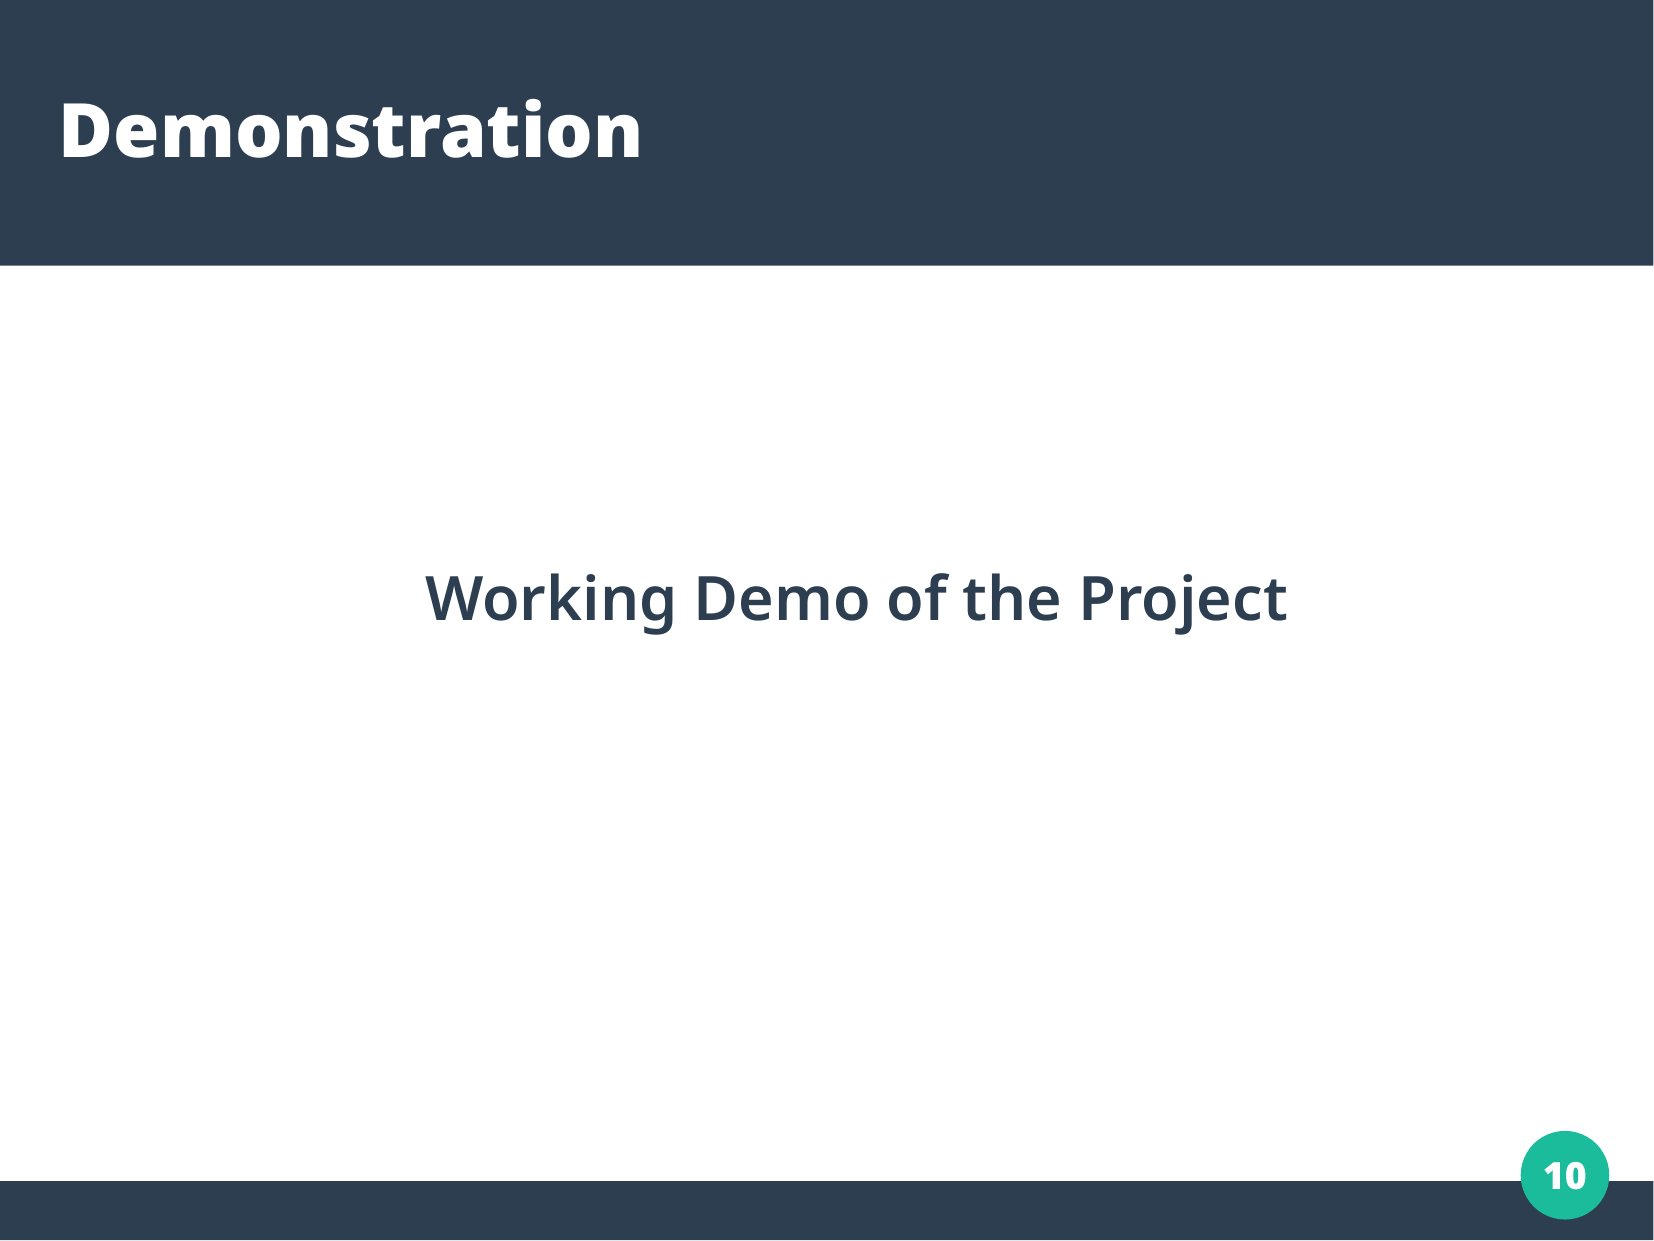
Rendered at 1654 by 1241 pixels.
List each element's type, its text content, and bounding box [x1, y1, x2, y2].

title Demonstration [59, 49, 1595, 207]
list Working Demo of the Project [360, 555, 1306, 711]
